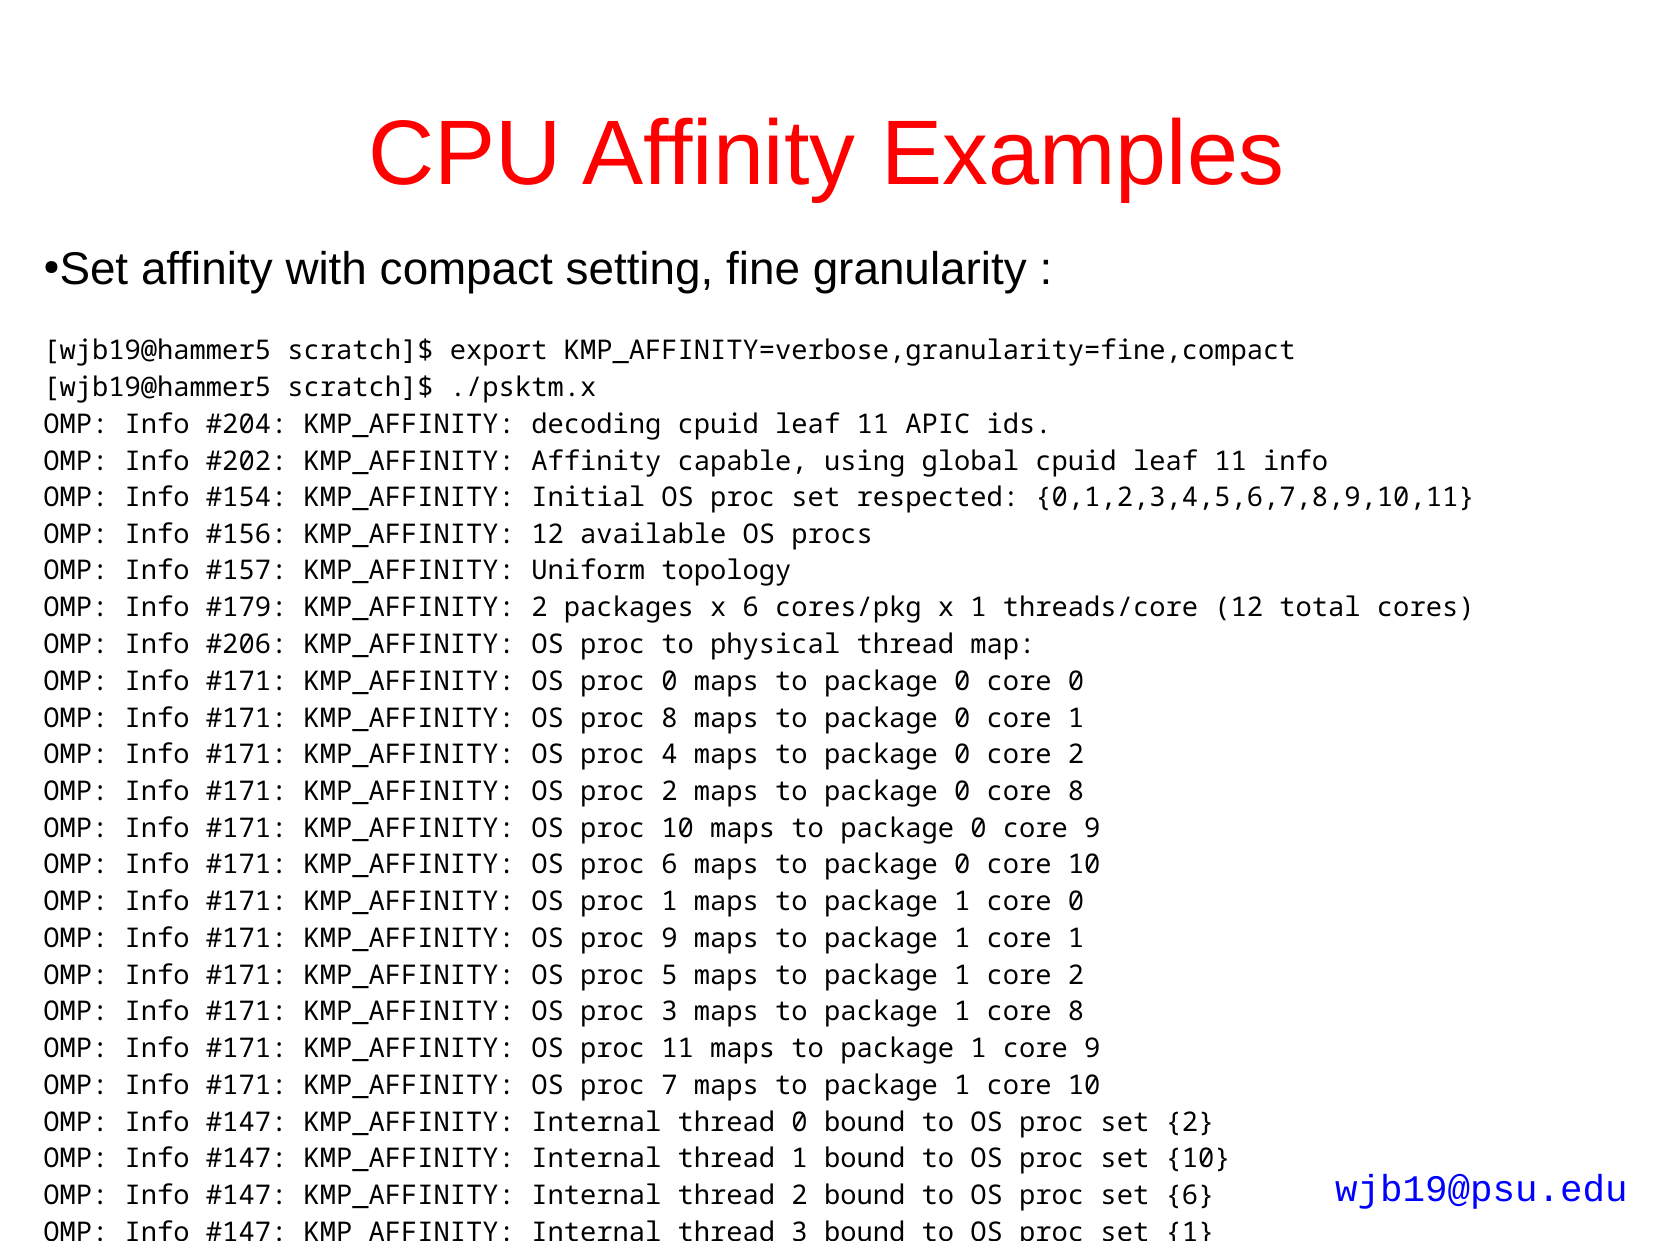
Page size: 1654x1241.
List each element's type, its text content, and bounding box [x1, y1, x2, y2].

subtitle Set affinity with compact setting, fine granularity : [wjb19@hammer5 scratch]$ export KMP_AFFINITY=verbose,granularity=fine,compact [wjb19@hammer5 scratch]$ ./psktm.x OMP: Info #204: KMP_AFFINITY: decoding cpuid leaf 11 APIC ids. OMP: Info #202: KMP_AFFINITY: Affinity capable, using global cpuid leaf 11 info OMP: Info #154: KMP_AFFINITY: Initial OS proc set respected: {0,1,2,3,4,5,6,7,8,9,10,11} OMP: Info #156: KMP_AFFINITY: 12 available OS procs OMP: Info #157: KMP_AFFINITY: Uniform topology OMP: Info #179: KMP_AFFINITY: 2 packages x 6 cores/pkg x 1 threads/core (12 total cores) OMP: Info #206: KMP_AFFINITY: OS proc to physical thread map: OMP: Info #171: KMP_AFFINITY: OS proc 0 maps to package 0 core 0 OMP: Info #171: KMP_AFFINITY: OS proc 8 maps to package 0 core 1 OMP: Info #171: KMP_AFFINITY: OS proc 4 maps to package 0 core 2 OMP: Info #171: KMP_AFFINITY: OS proc 2 maps to package 0 core 8 OMP: Info #171: KMP_AFFINITY: OS proc 10 maps to package 0 core 9 OMP: Info #171: KMP_AFFINITY: OS proc 6 maps to package 0 core 10 OMP: Info #171: KMP_AFFINITY: OS proc 1 maps to package 1 core 0 OMP: Info #171: KMP_AFFINITY: OS proc 9 maps to package 1 core 1 OMP: Info #171: KMP_AFFINITY: OS proc 5 maps to package 1 core 2 OMP: Info #171: KMP_AFFINITY: OS proc 3 maps to package 1 core 8 OMP: Info #171: KMP_AFFINITY: OS proc 11 maps to package 1 core 9 OMP: Info #171: KMP_AFFINITY: OS proc 7 maps to package 1 core 10 OMP: Info #147: KMP_AFFINITY: Internal thread 0 bound to OS proc set {2} OMP: Info #147: KMP_AFFINITY: Internal thread 1 bound to OS proc set {10} OMP: Info #147: KMP_AFFINITY: Internal thread 2 bound to OS proc set {6} OMP: Info #147: KMP_AFFINITY: Internal thread 3 bound to OS proc set {1} OMP: Info #147: KMP_AFFINITY: Internal thread 4 bound to OS proc set {9} OMP: Info #147: KMP_AFFINITY: Internal thread 5 bound to OS proc set {5} OMP: Info #147: KMP_AFFINITY: Internal thread 6 bound to OS proc set {3} OMP: Info #147: KMP_AFFINITY: Internal thread 7 bound to OS proc set {11} [43, 242, 1654, 1241]
text_box wjb19@psu.edu [1320, 1162, 1643, 1220]
title CPU Affinity Examples [82, 49, 1571, 242]
